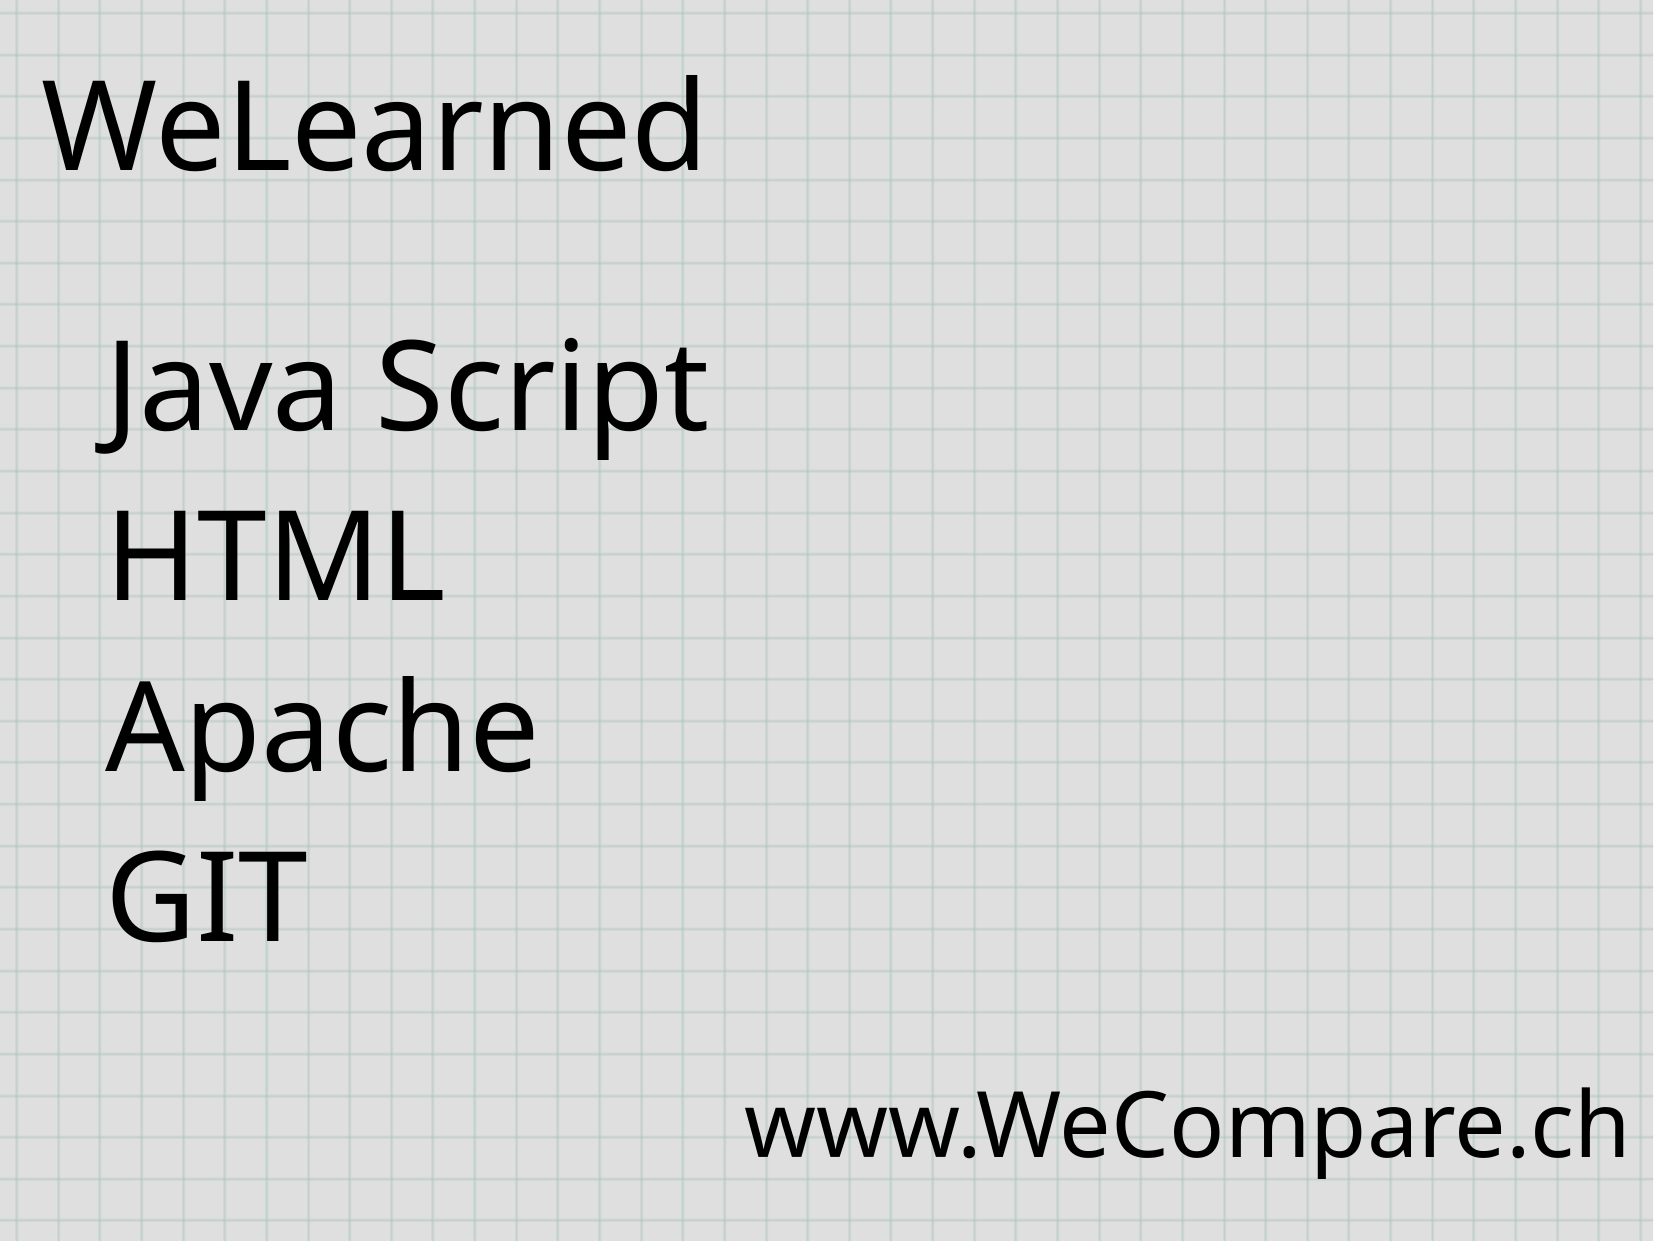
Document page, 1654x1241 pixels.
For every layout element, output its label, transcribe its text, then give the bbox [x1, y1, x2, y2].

title www.WeCompare.ch [0, 1003, 1653, 1241]
title Java Script HTML Apache GIT [105, 240, 1501, 1036]
title WeLearned [9, 2, 1653, 241]
picture [0, 0, 1654, 1241]
